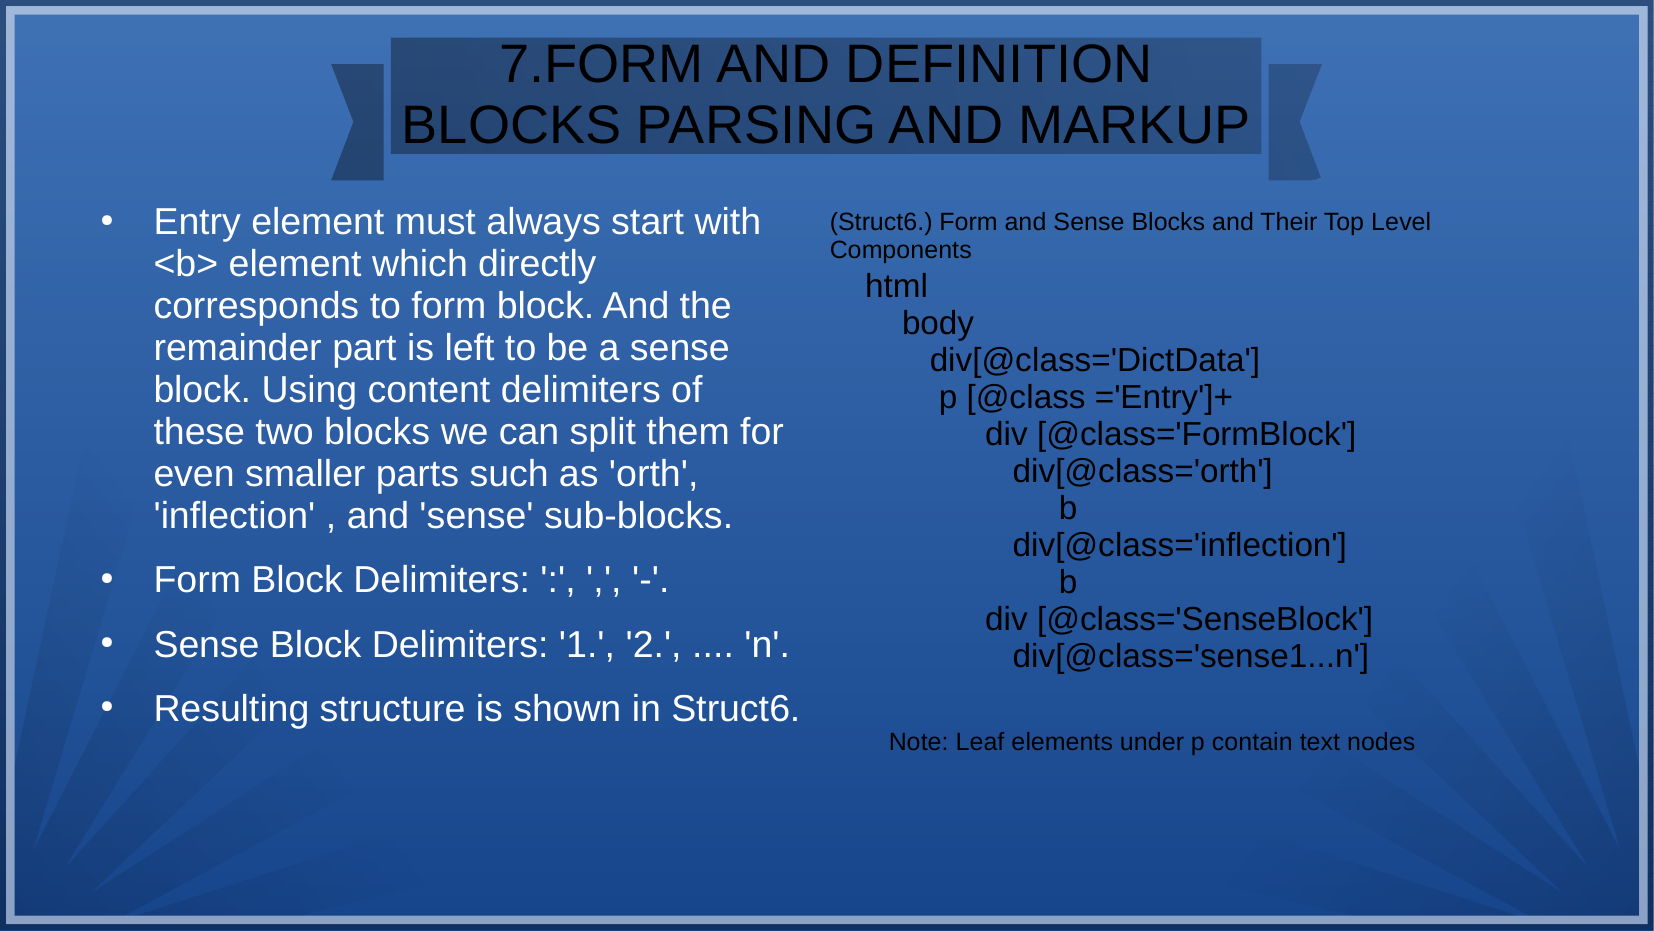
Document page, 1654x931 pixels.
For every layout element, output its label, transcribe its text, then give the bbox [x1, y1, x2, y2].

title 7.FORM AND DEFINITION BLOCKS PARSING AND MARKUP [389, 33, 1264, 155]
text_box (Struct6.) Form and Sense Blocks and Their Top Level Components [814, 200, 1501, 272]
text_box Note: Leaf elements under p contain text nodes [874, 720, 1560, 764]
list Entry element must always start with <b> element which directly corresponds to form block. And the remainder part is left to be a sense block. Using content delimiters of these two blocks we can split them for even smaller parts such as 'orth', 'inflection' , and 'sense' sub-blocks. Form Block Delimiters: ':', ',', '-'. Sense Block Delimiters: '1.', '2.', .... 'n'. Resulting structure is shown in Struct6. [82, 200, 804, 921]
text_box html body div[@class='DictData'] p [@class ='Entry']+ div [@class='FormBlock'] div[@class='orth'] b div[@class='inflection'] b div [@class='SenseBlock'] div[@class='sense1...n'] [850, 272, 1501, 852]
